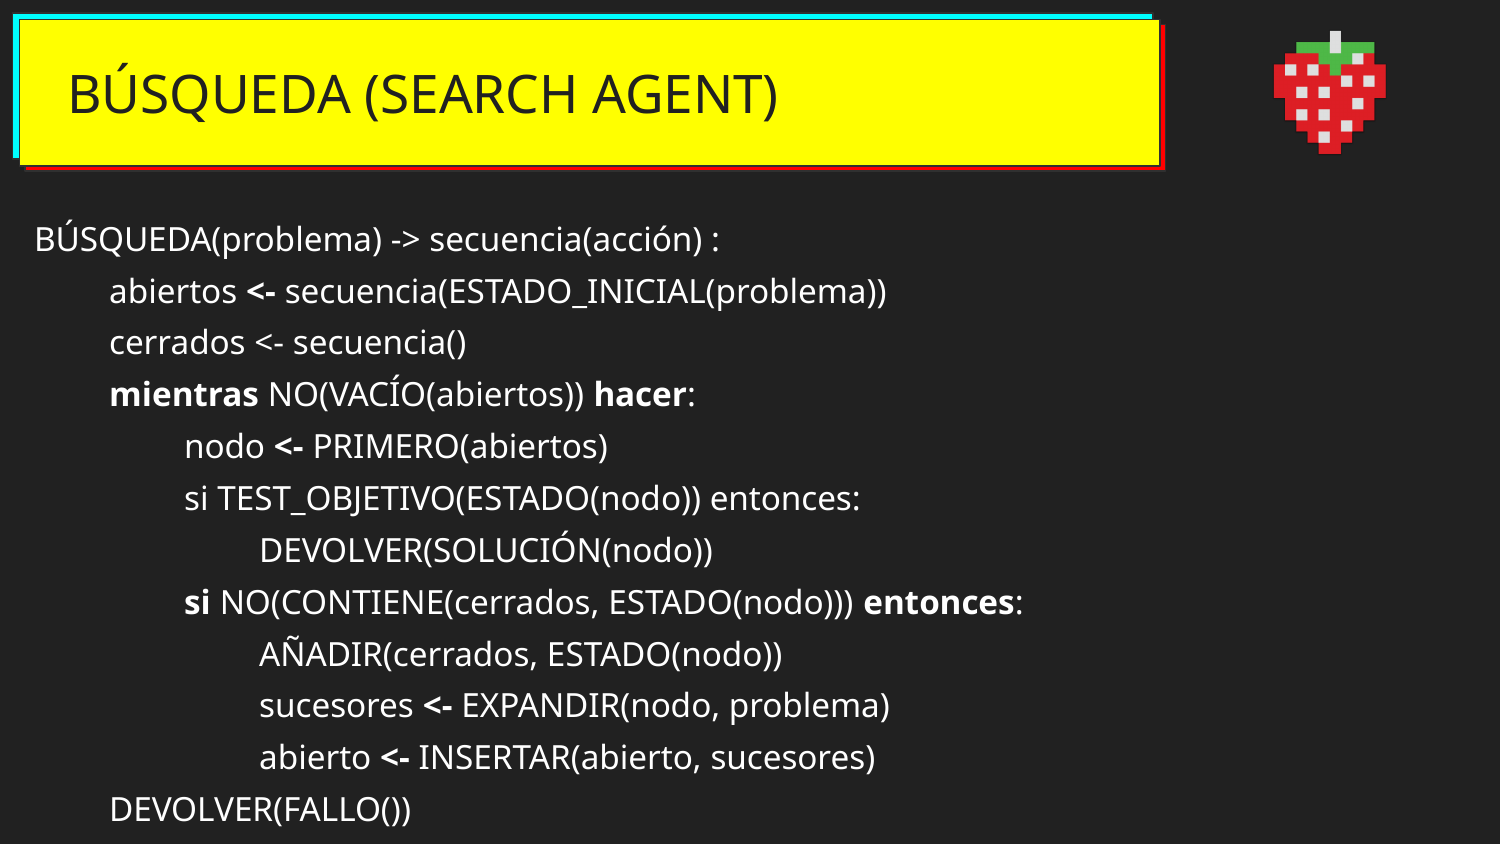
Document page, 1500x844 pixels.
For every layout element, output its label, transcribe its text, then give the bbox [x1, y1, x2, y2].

text_box [12, 12, 1166, 171]
text_box BÚSQUEDA(problema) -> secuencia(acción) : abiertos <- secuencia(ESTADO_INICIAL(problema)) cerrados <- secuencia() mientras NO(VACÍO(abiertos)) hacer: nodo <- PRIMERO(abiertos) si TEST_OBJETIVO(ESTADO(nodo)) entonces: DEVOLVER(SOLUCIÓN(nodo)) si NO(CONTIENE(cerrados, ESTADO(nodo))) entonces: AÑADIR(cerrados, ESTADO(nodo)) sucesores <- EXPANDIR(nodo, problema) abierto <- INSERTAR(abierto, sucesores) DEVOLVER(FALLO()) [19, 191, 1408, 826]
picture [1272, 29, 1387, 156]
title BÚSQUEDA (SEARCH AGENT) [52, 45, 1145, 140]
